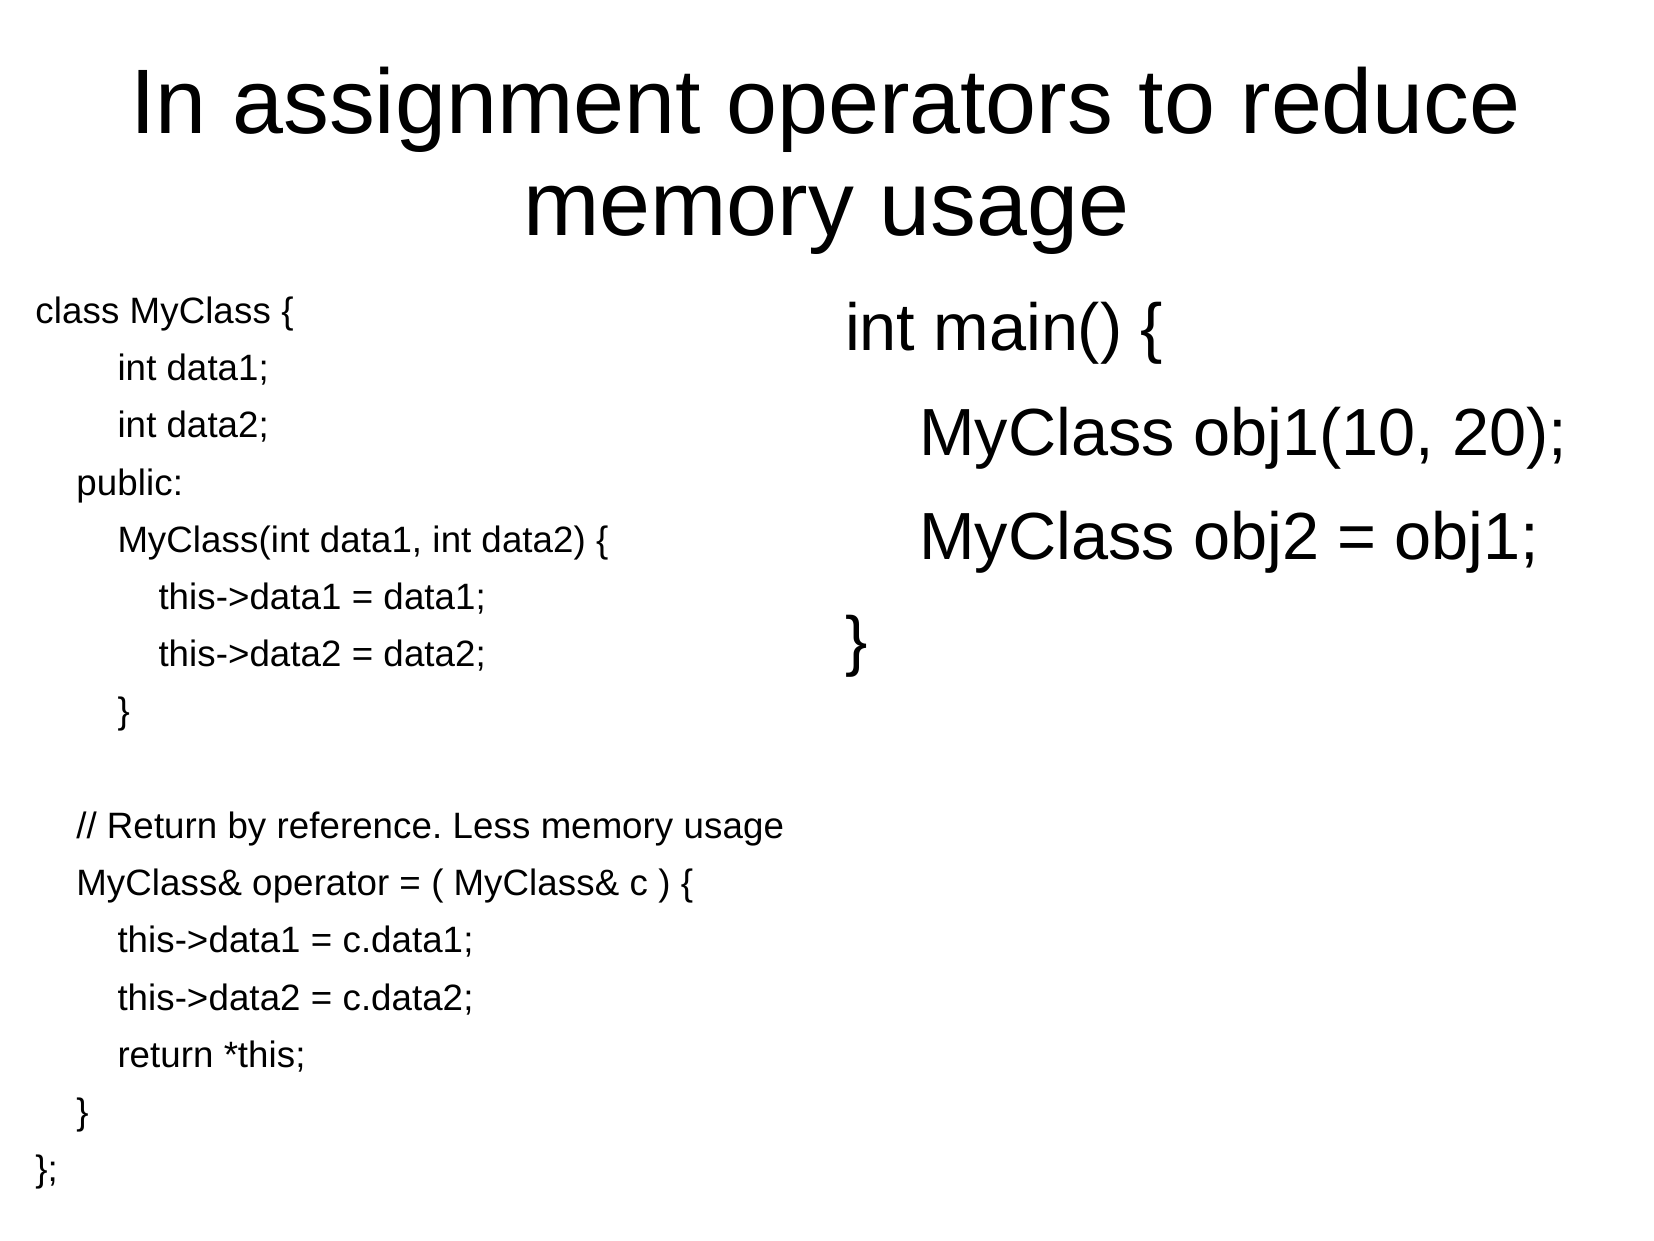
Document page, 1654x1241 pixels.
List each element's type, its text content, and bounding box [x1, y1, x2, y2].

title In assignment operators to reduce memory usage [82, 49, 1571, 257]
list class MyClass { int data1; int data2; public: MyClass(int data1, int data2) { this->data1 = data1; this->data2 = data2; } // Return by reference. Less memory usage MyClass& operator = ( MyClass& c ) { this->data1 = c.data1; this->data2 = c.data2; return *this; } }; [35, 290, 809, 1205]
list int main() { MyClass obj1(10, 20); MyClass obj2 = obj1; } [845, 290, 1572, 1010]
